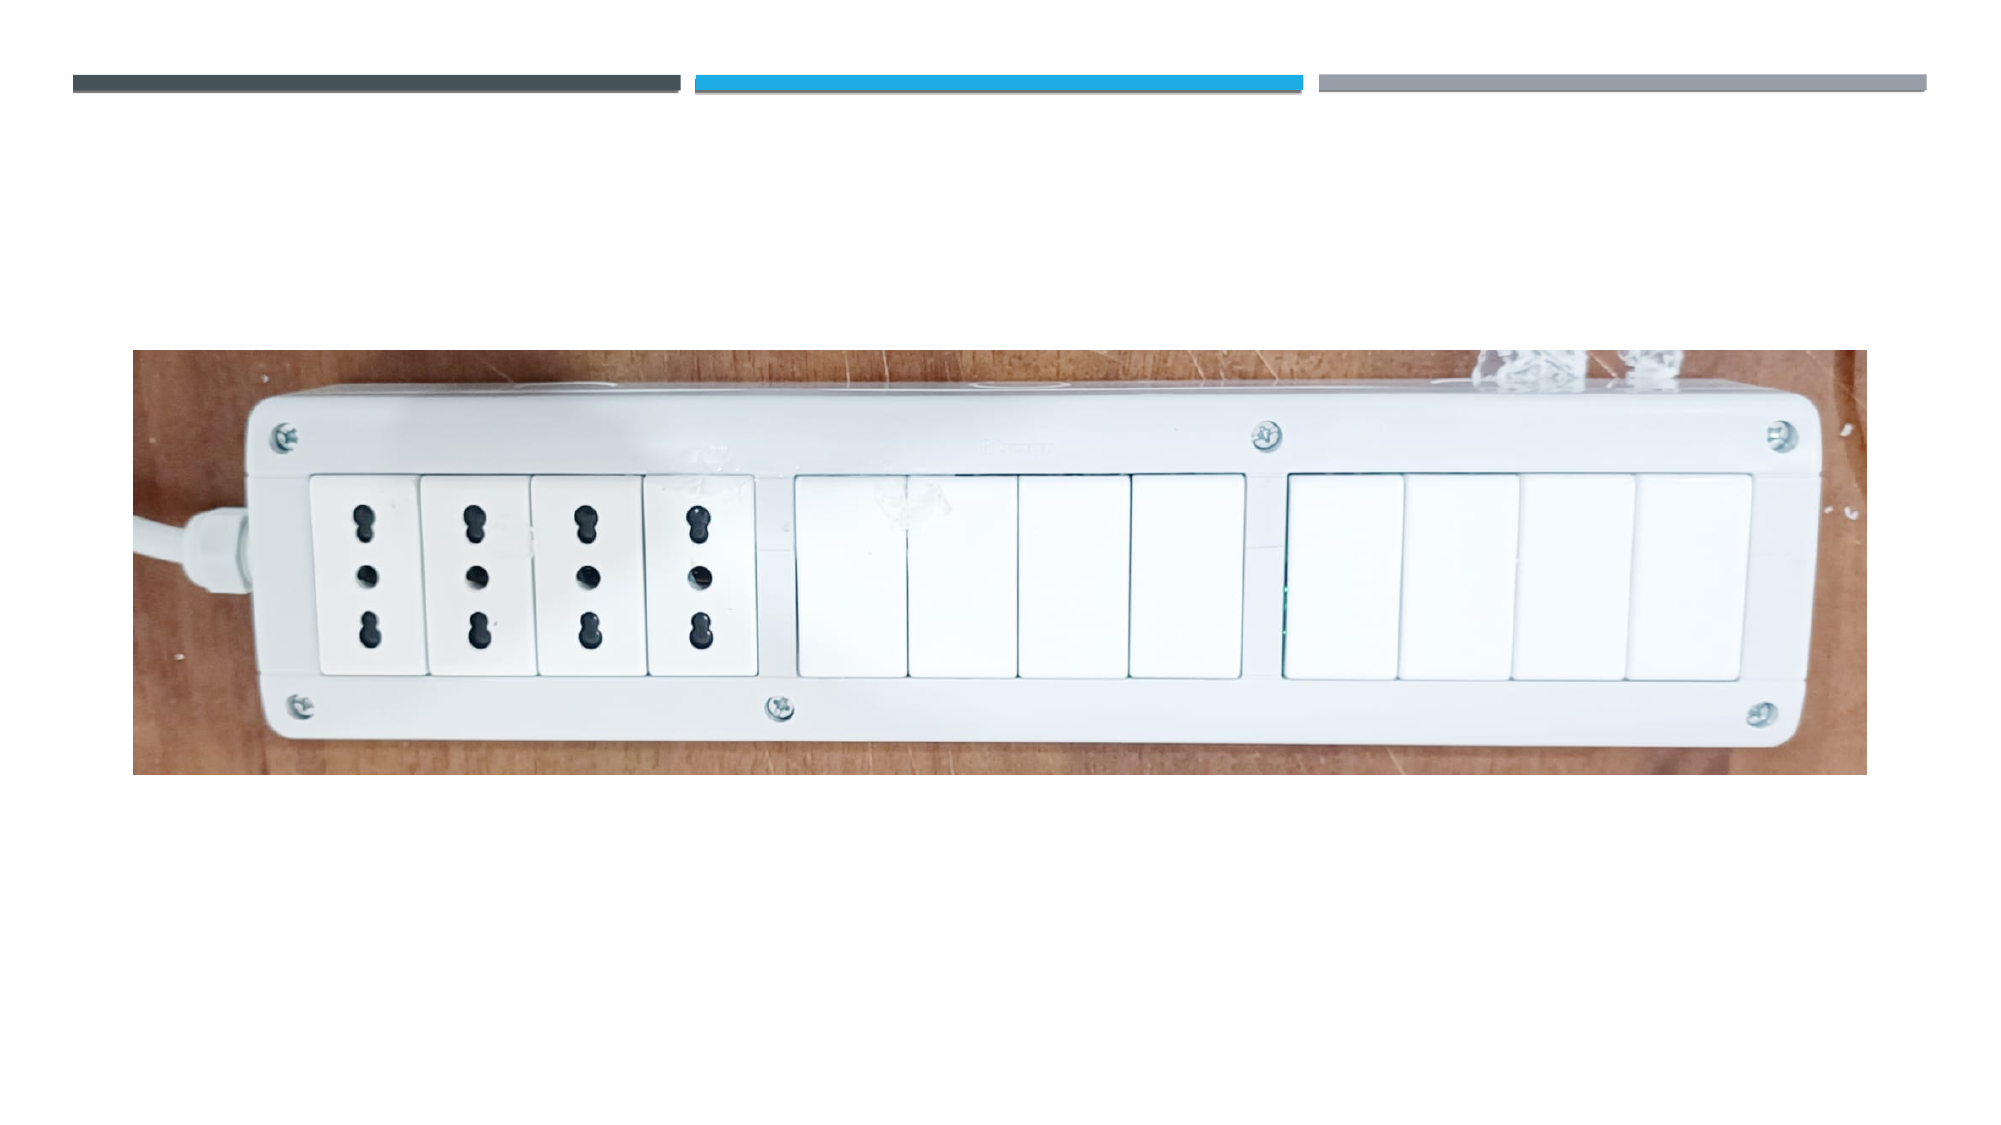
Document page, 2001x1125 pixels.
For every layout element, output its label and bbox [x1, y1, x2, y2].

picture [133, 350, 1867, 775]
